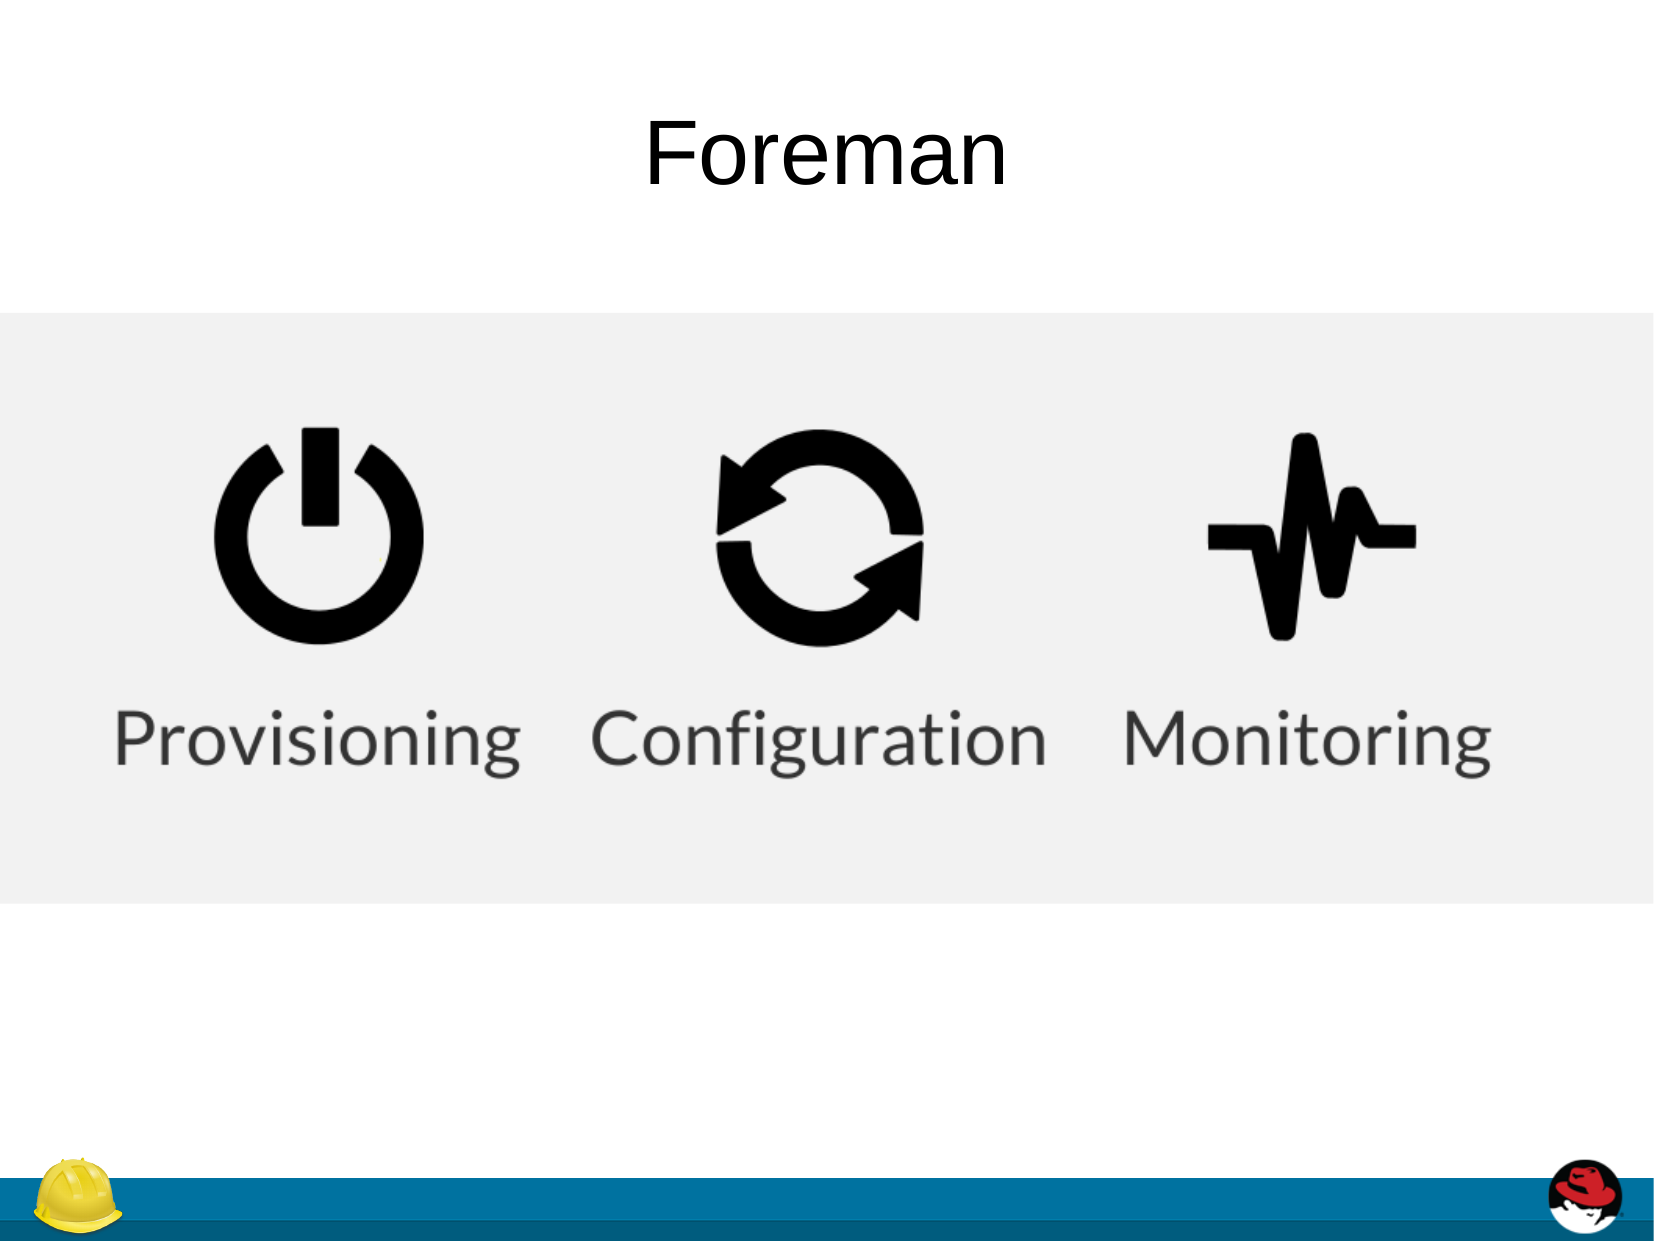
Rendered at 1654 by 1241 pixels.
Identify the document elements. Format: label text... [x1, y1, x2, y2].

text_box [0, 312, 1654, 904]
title Foreman [82, 49, 1571, 257]
picture [1547, 1157, 1630, 1233]
picture [23, 1145, 130, 1235]
picture [69, 364, 1579, 809]
